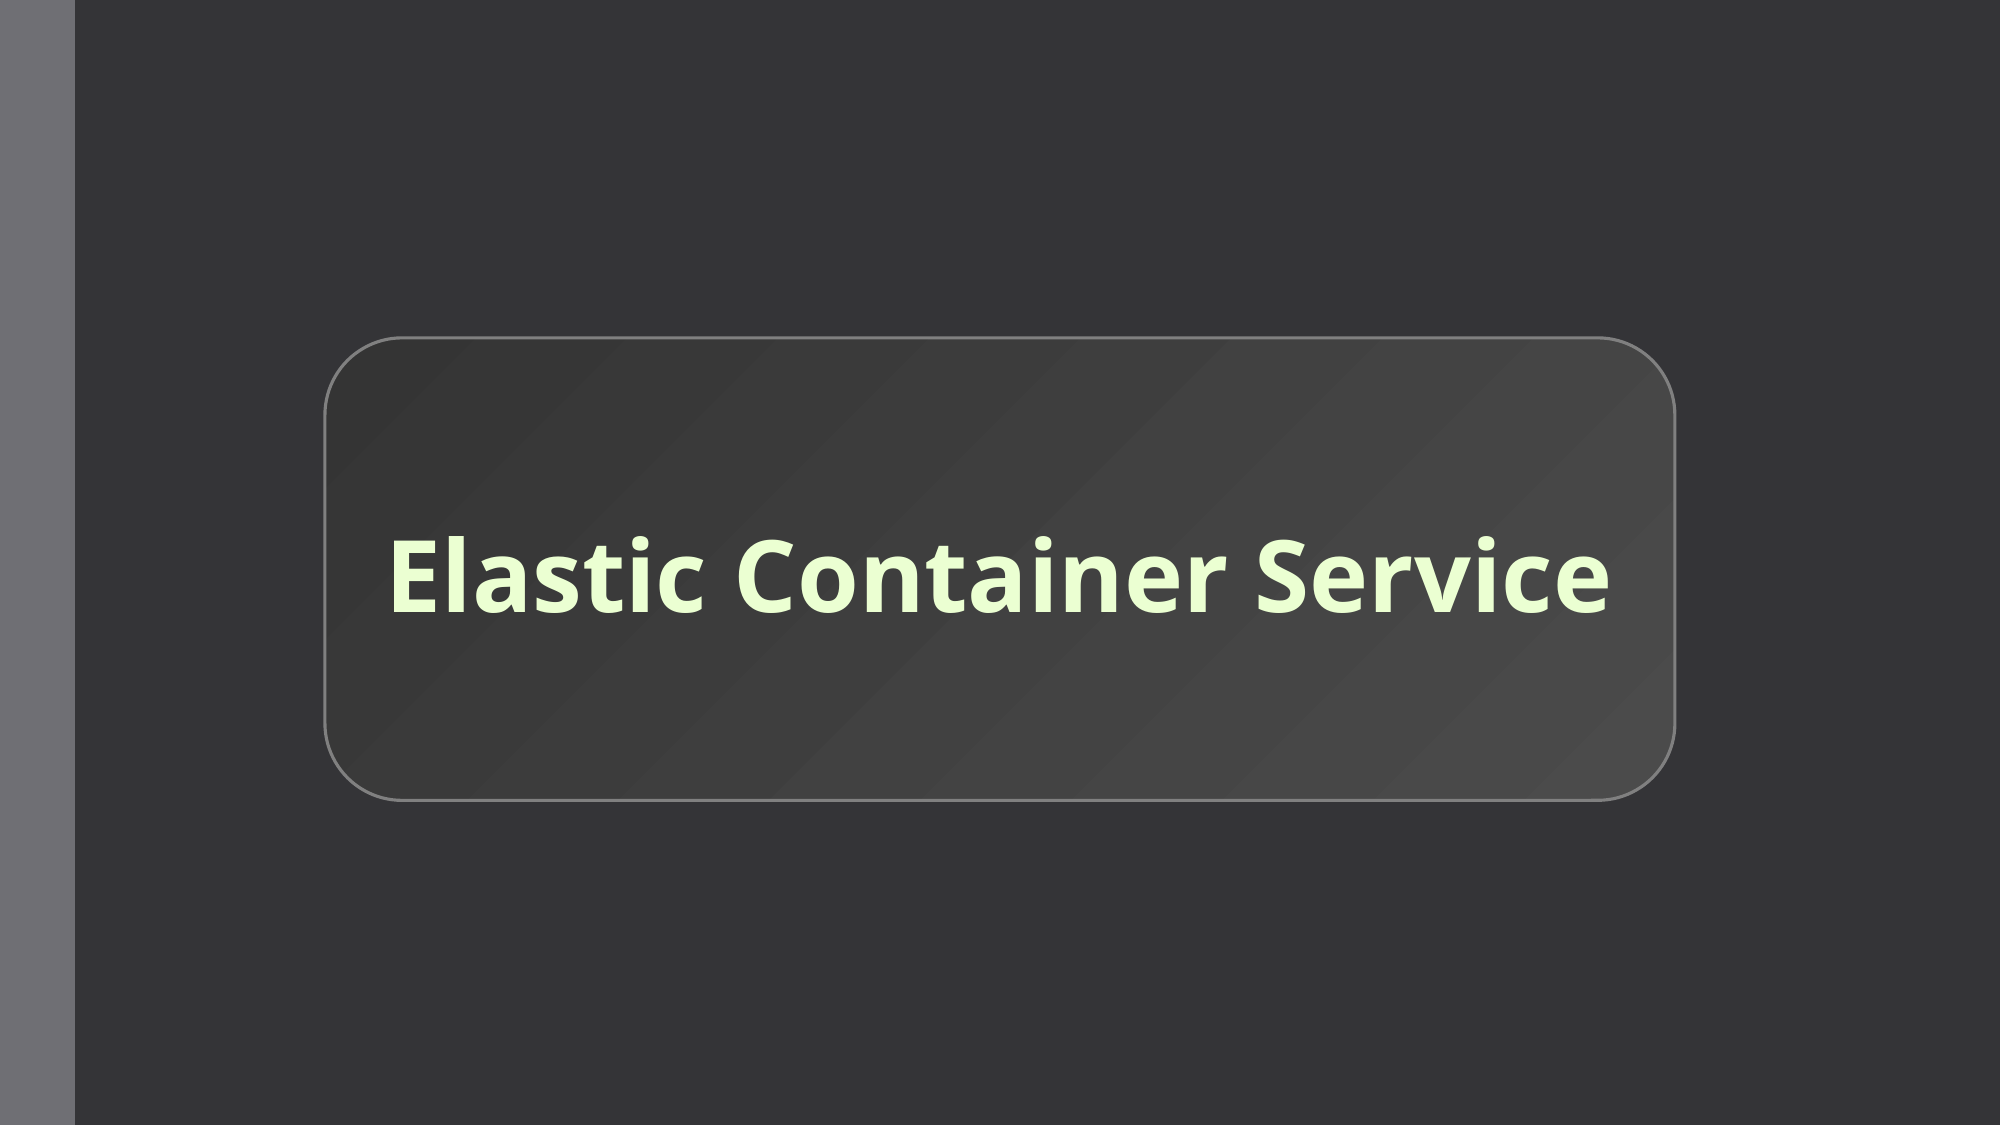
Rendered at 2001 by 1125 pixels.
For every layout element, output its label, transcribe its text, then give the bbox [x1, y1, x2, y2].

text_box Elastic Container Service [324, 337, 1675, 801]
